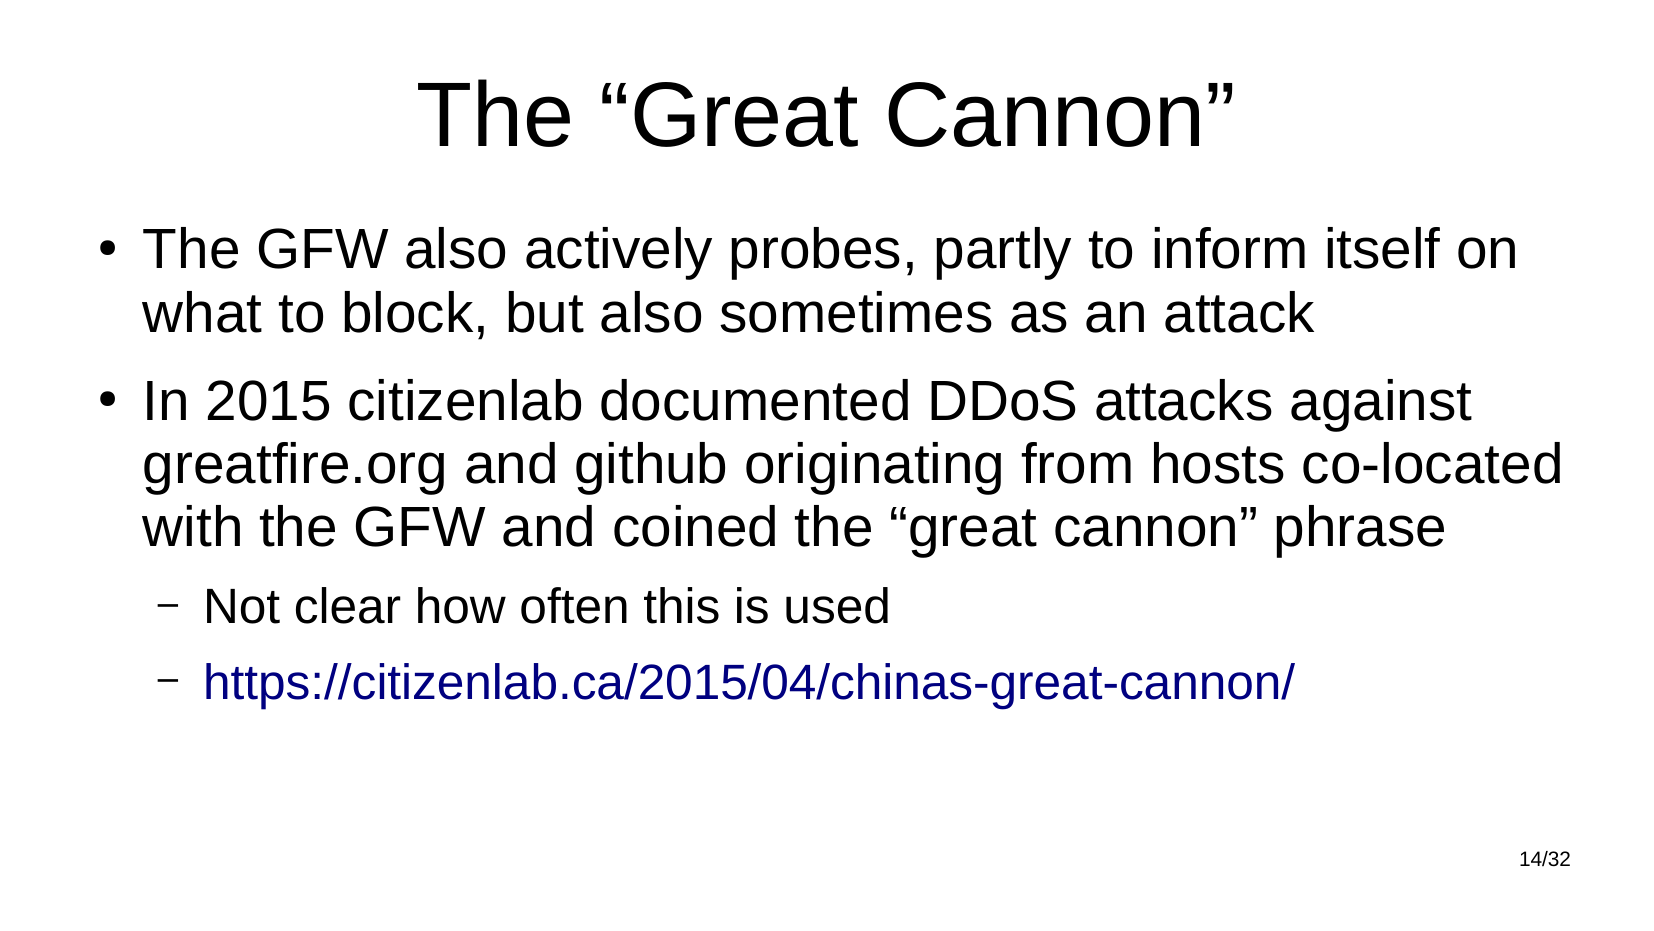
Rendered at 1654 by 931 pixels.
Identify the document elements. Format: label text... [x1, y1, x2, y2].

list The GFW also actively probes, partly to inform itself on what to block, but also sometimes as an attack In 2015 citizenlab documented DDoS attacks against greatfire.org and github originating from hosts co-located with the GFW and coined the “great cannon” phrase Not clear how often this is used https://citizenlab.ca/2015/04/chinas-great-cannon/ [82, 217, 1571, 758]
title The “Great Cannon” [82, 37, 1571, 193]
